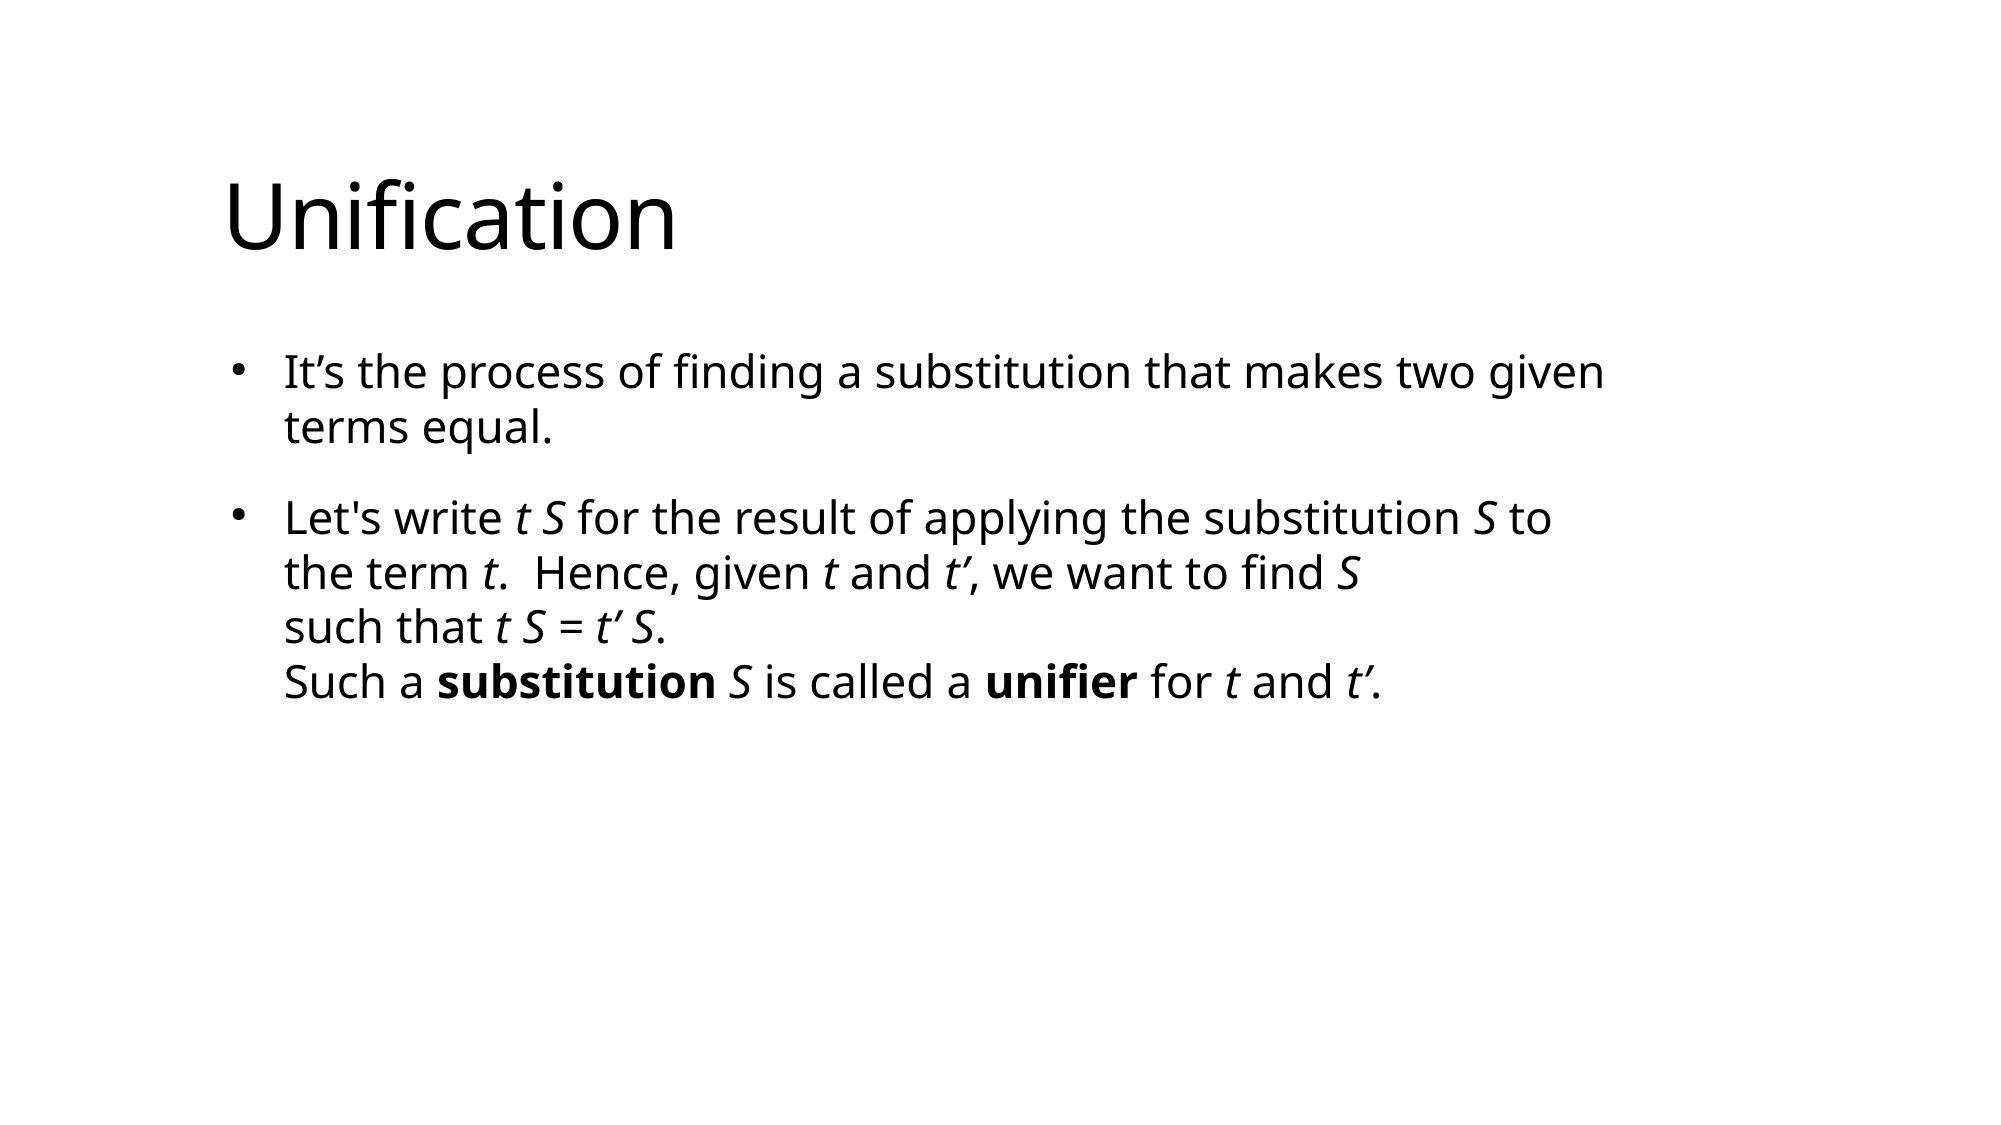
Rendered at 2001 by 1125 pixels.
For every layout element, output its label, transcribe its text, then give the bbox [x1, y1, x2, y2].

title Unification [206, 60, 1797, 278]
list It’s the process of finding a substitution that makes two given terms equal. Let's write t S for the result of applying the substitution S to the term t. Hence, given t and t’, we want to find S such that t S = t’ S. Such a substitution S is called a unifier for t and t’. [212, 335, 1623, 1050]
